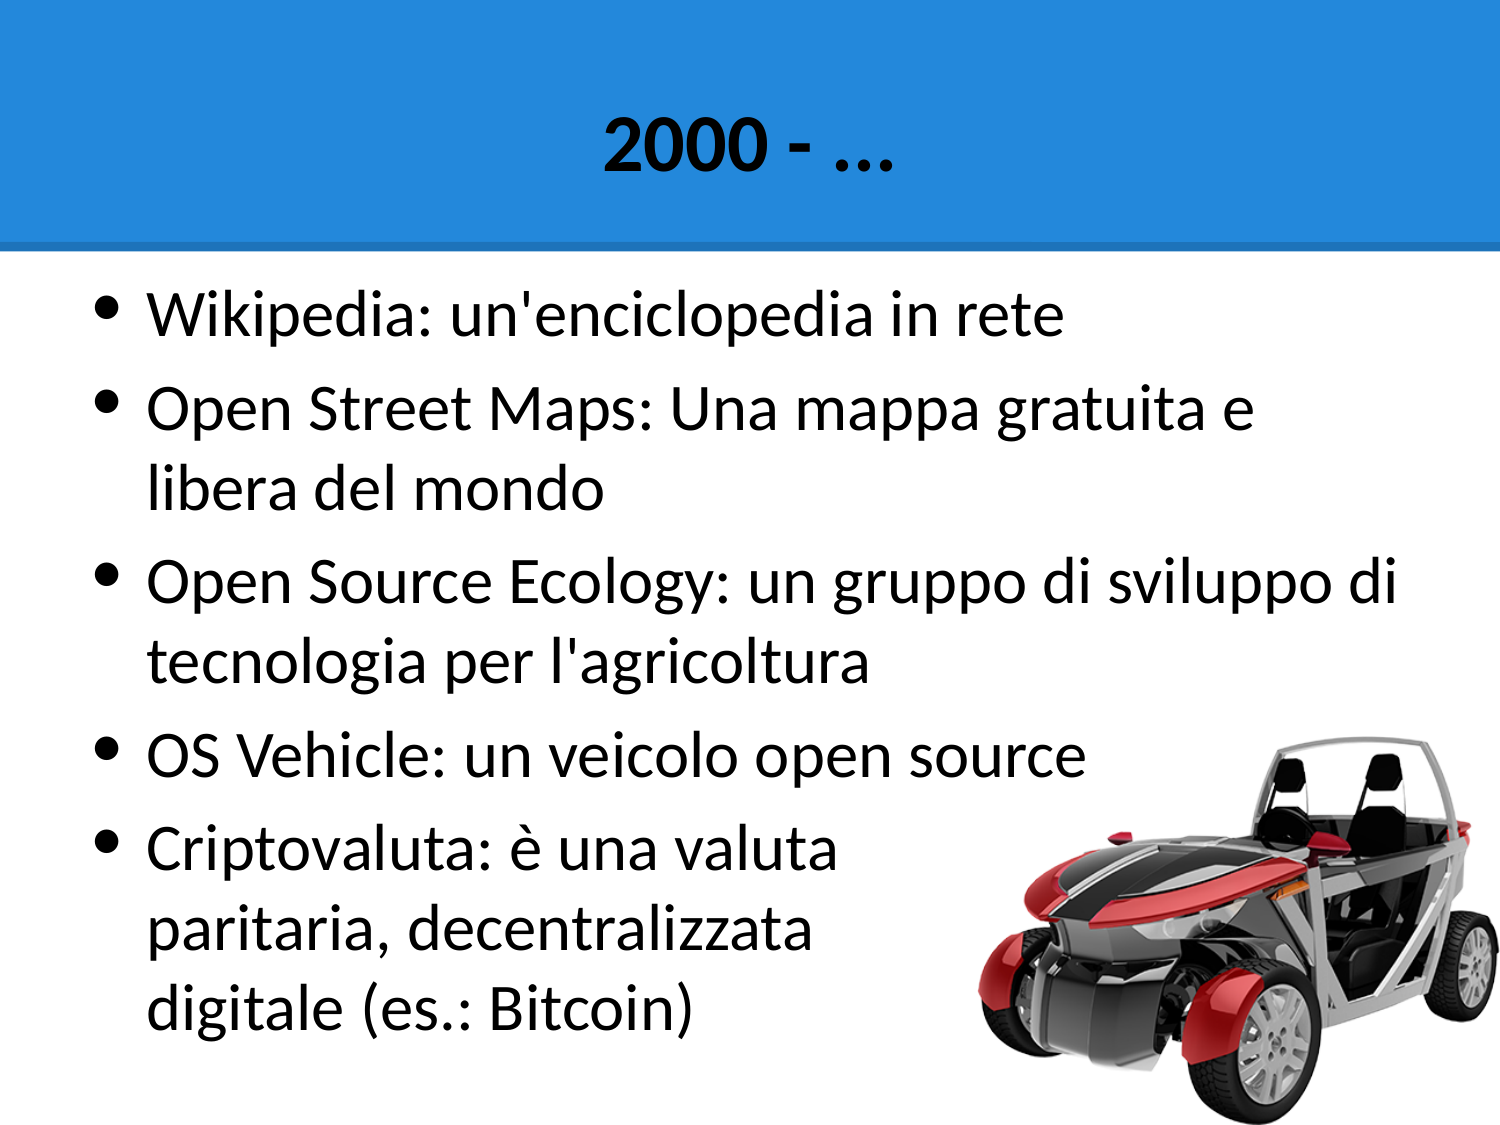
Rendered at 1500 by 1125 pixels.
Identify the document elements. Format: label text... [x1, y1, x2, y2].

title 2000 - ... [75, 45, 1425, 233]
list Wikipedia: un'enciclopedia in rete Open Street Maps: Una mappa gratuita e libera del mondo Open Source Ecology: un gruppo di sviluppo di tecnologia per l'agricoltura OS Vehicle: un veicolo open source Criptovaluta: è una valuta paritaria, decentralizzata digitale (es.: Bitcoin) [75, 262, 1425, 1078]
picture [977, 736, 1500, 1125]
